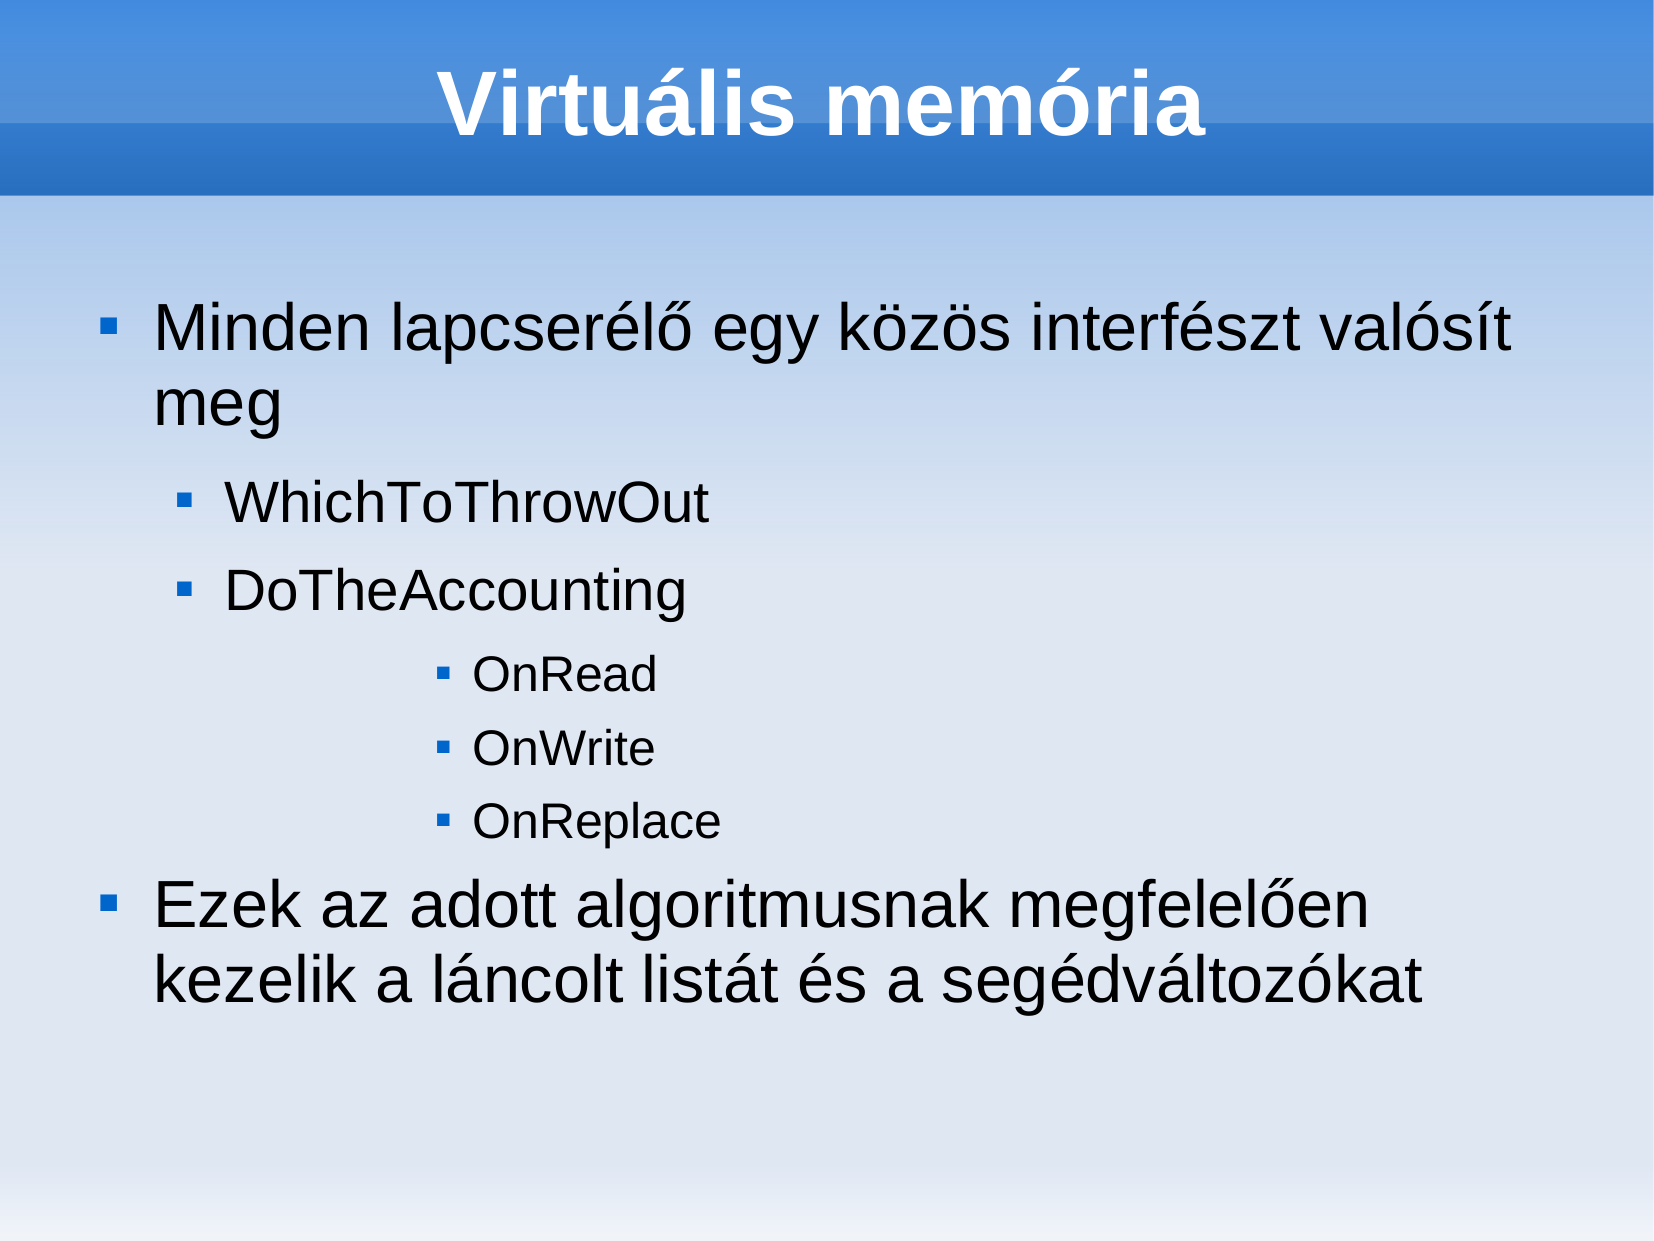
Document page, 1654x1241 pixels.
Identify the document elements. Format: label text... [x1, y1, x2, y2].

title Virtuális memória [76, 7, 1565, 200]
picture [0, 0, 1654, 1241]
list Minden lapcserélő egy közös interfészt valósít meg WhichToThrowOut DoTheAccounting OnRead OnWrite OnReplace Ezek az adott algoritmusnak megfelelően kezelik a láncolt listát és a segédváltozókat [82, 290, 1571, 1094]
